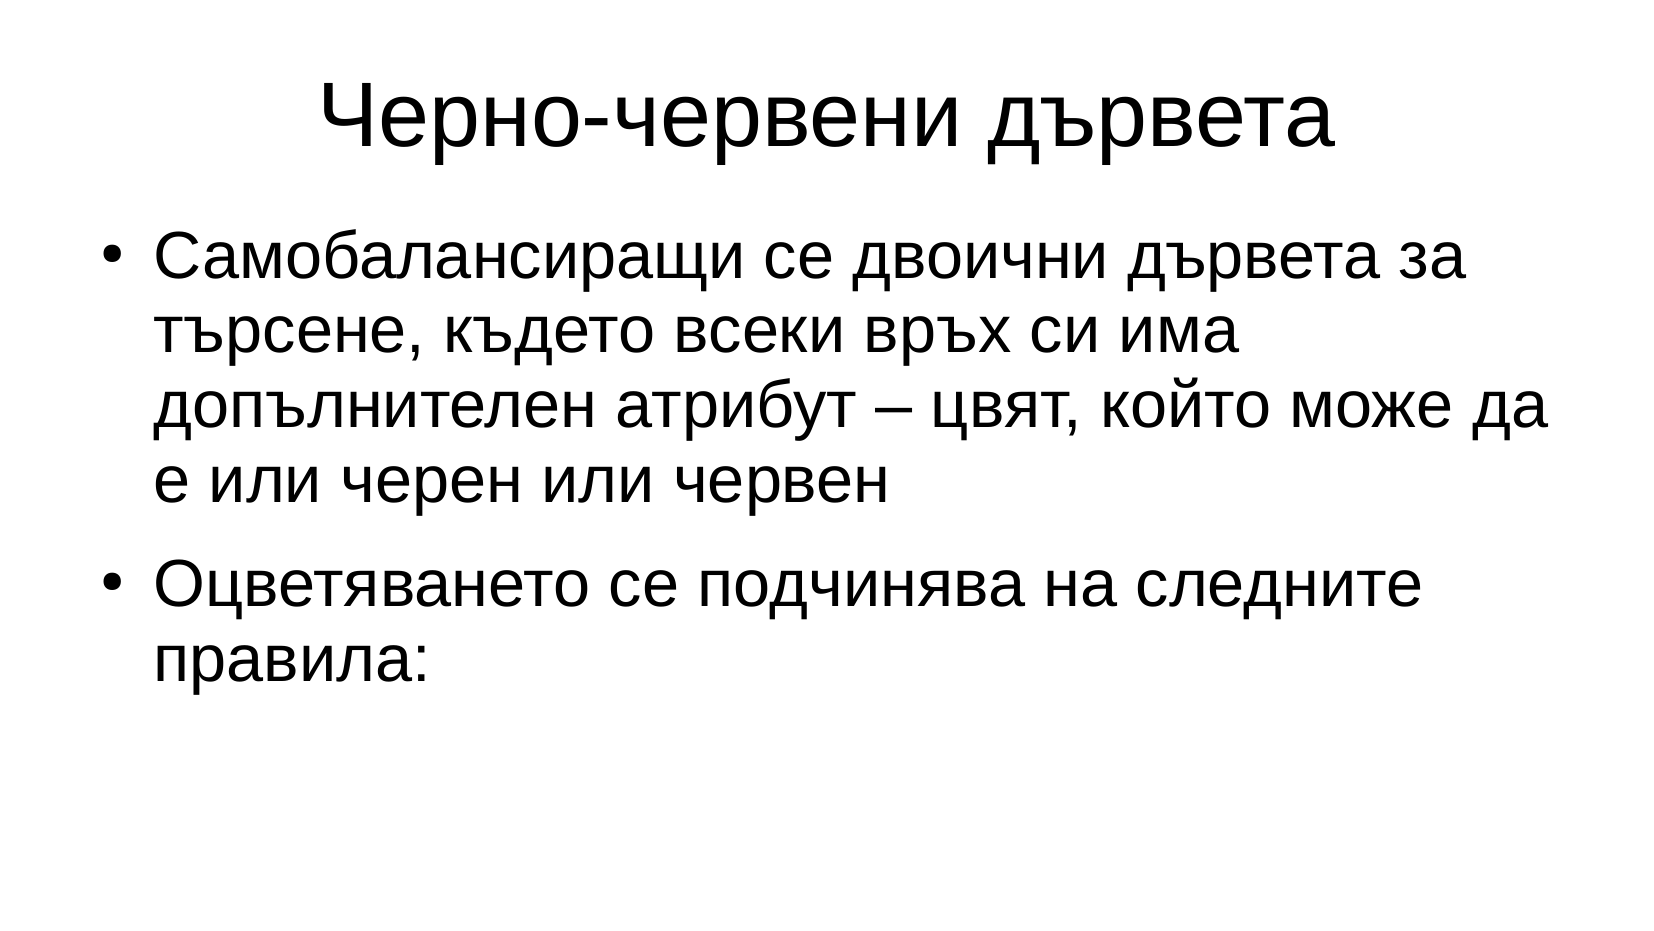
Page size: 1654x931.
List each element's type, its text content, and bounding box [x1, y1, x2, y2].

list Самобалансиращи се двоични дървета за търсене, където всеки връх си има допълнителен атрибут – цвят, който може да е или черен или червен Оцветяването се подчинява на следните правила: [82, 217, 1571, 758]
title Черно-червени дървета [82, 37, 1571, 193]
